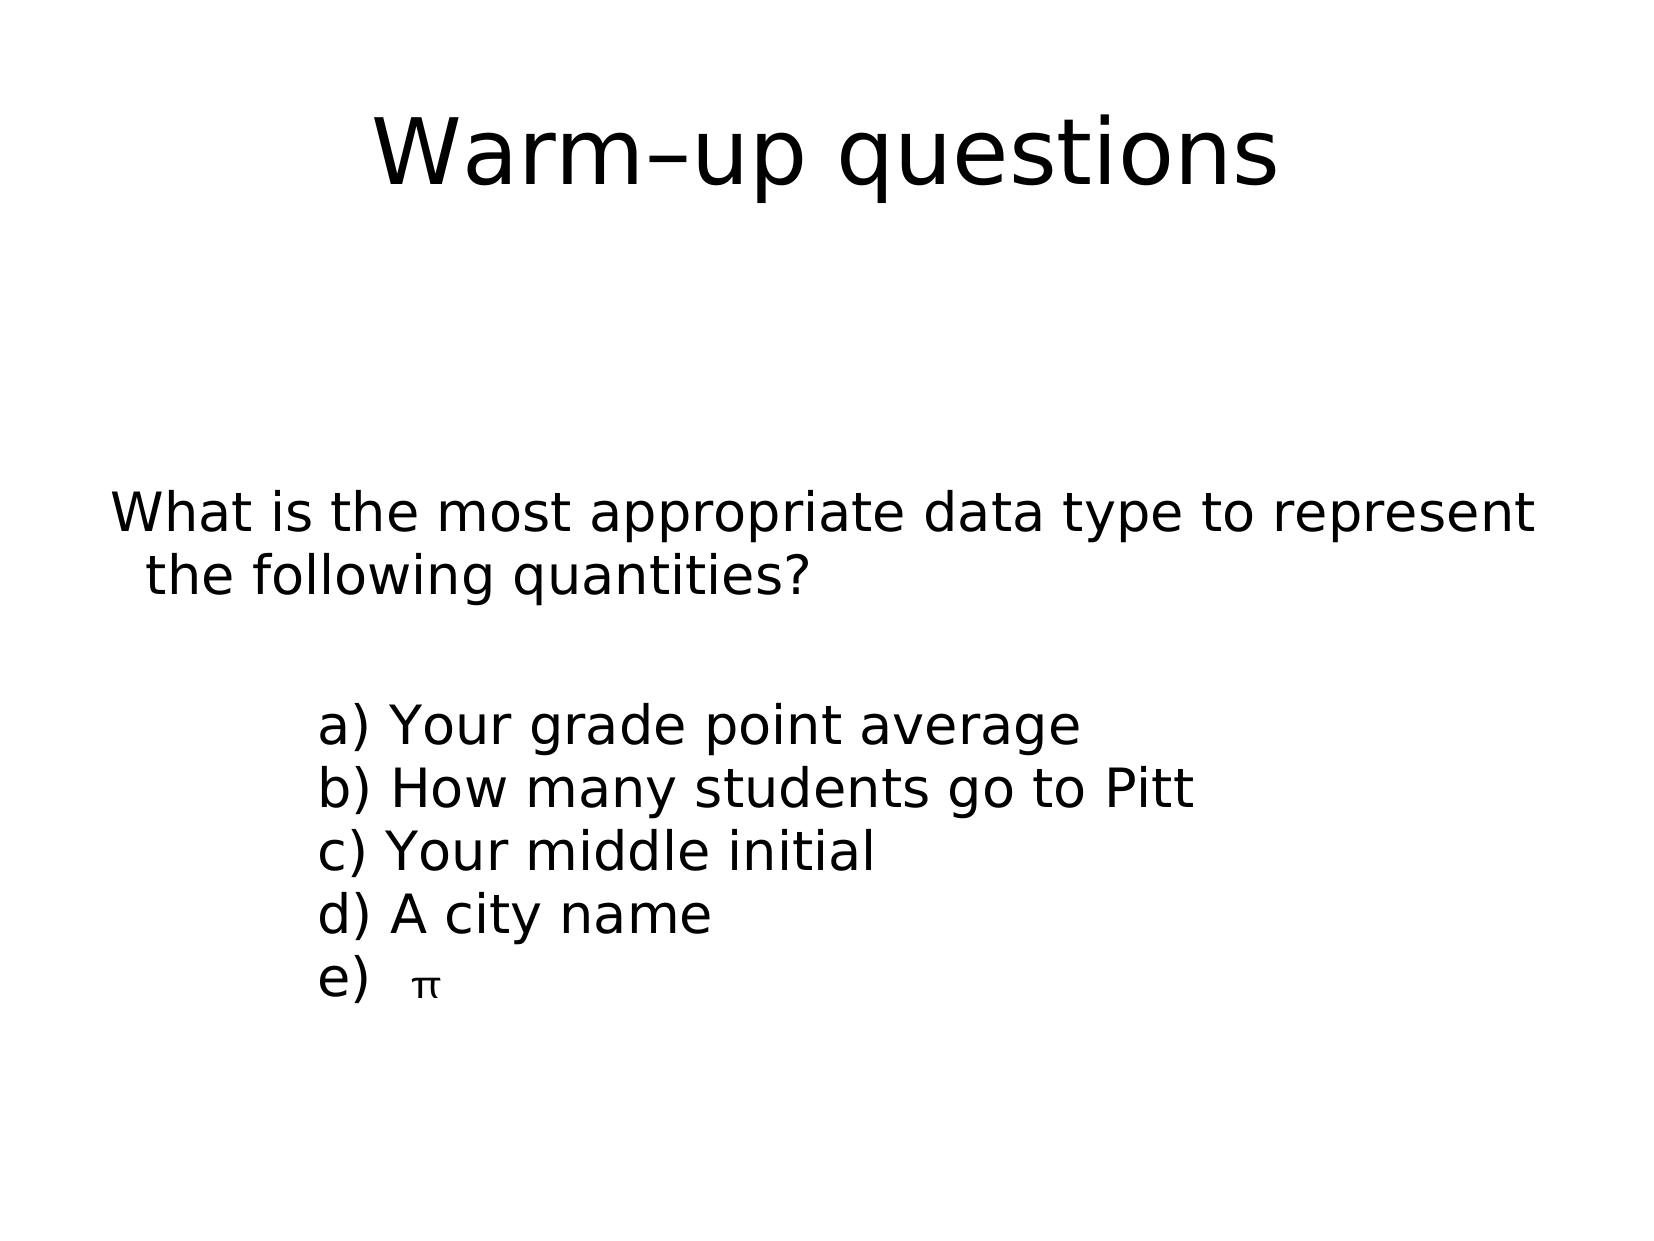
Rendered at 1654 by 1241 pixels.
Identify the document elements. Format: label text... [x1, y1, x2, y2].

title Warm–up questions [82, 56, 1571, 250]
chart [404, 956, 451, 1013]
chart [766, 588, 779, 618]
subtitle What is the most appropriate data type to represent the following quantities? a) Your grade point average b) How many students go to Pitt c) Your middle initial d) A city name e) [75, 300, 1564, 1104]
